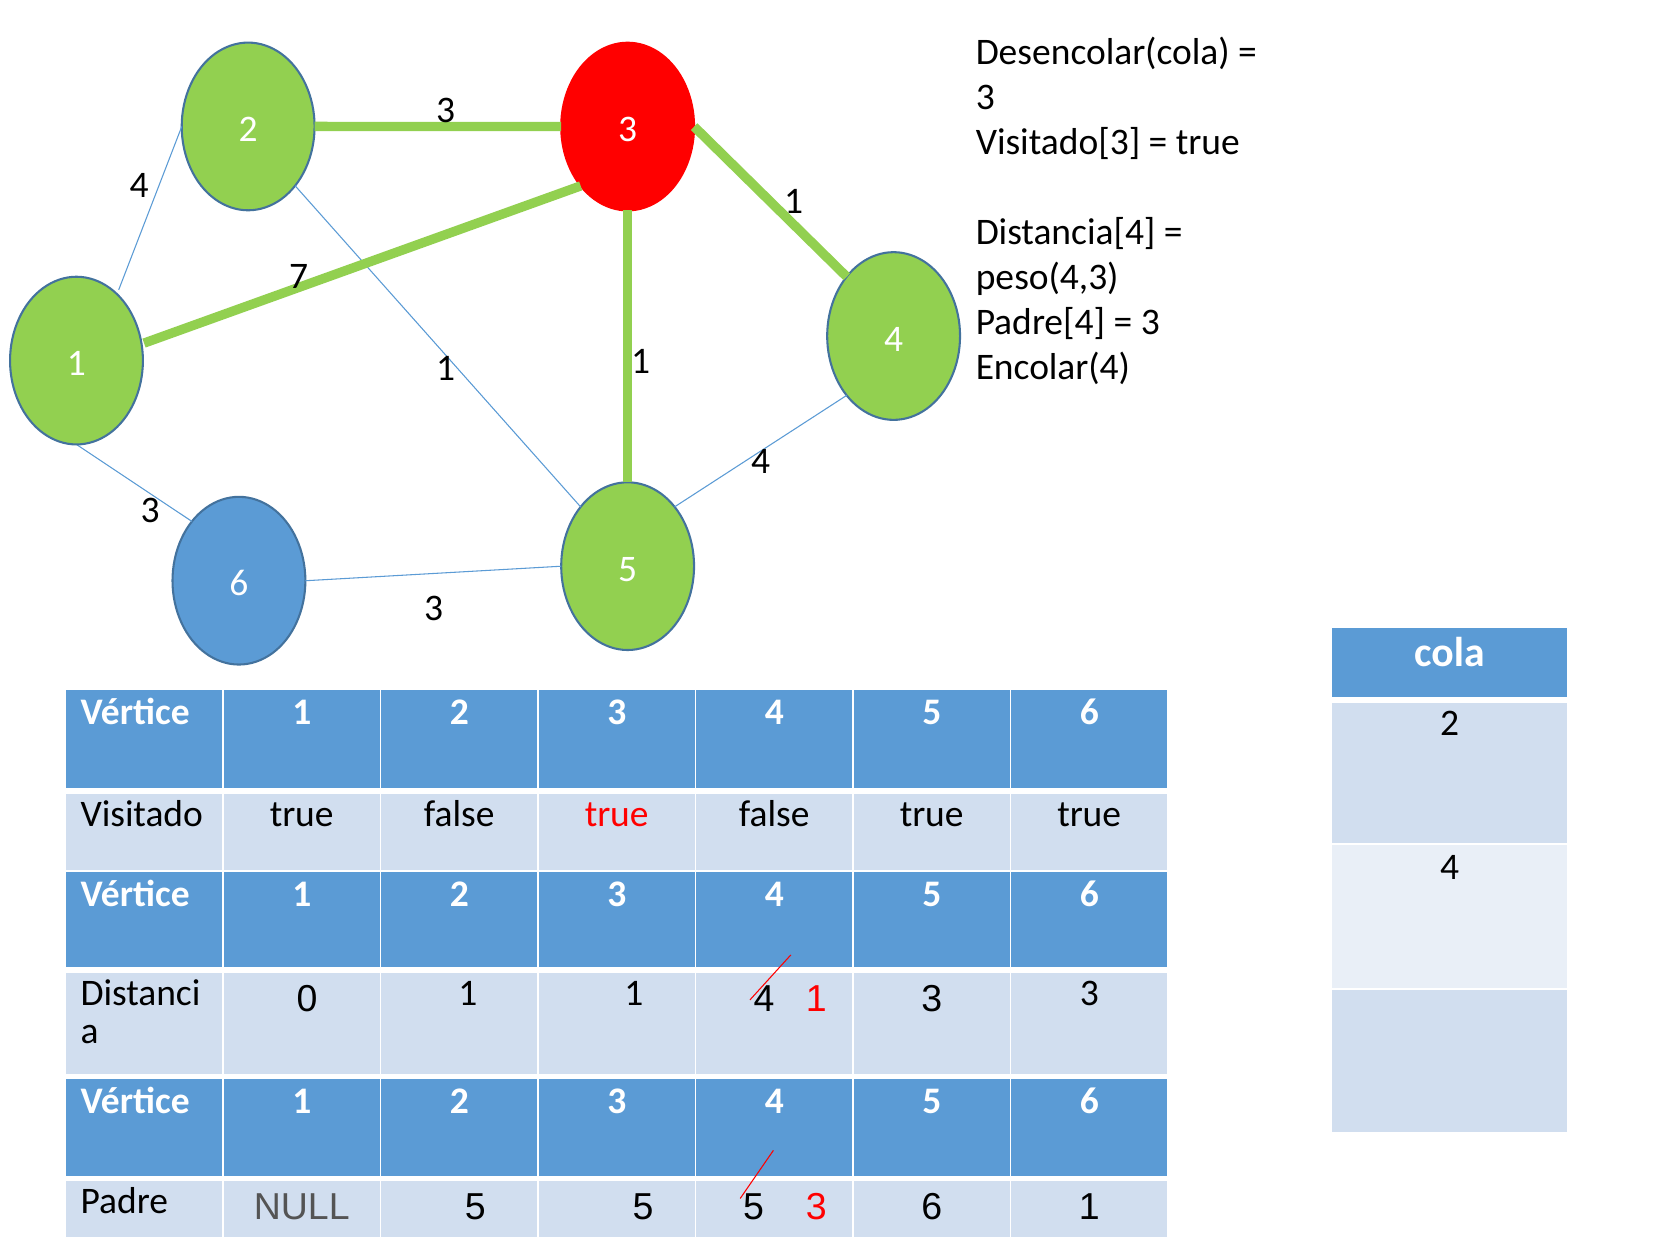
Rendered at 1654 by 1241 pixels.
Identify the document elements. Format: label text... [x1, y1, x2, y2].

text_box 1 [421, 335, 471, 396]
table_header 5 [854, 1079, 1010, 1176]
table_cell Distancia [66, 973, 222, 1074]
table_header 4 [696, 872, 852, 967]
text_box 3 [421, 77, 471, 138]
table_header 6 [1011, 872, 1167, 967]
table_header Vértice [66, 872, 222, 967]
table_cell 1 [539, 973, 695, 1074]
table_cell 5 3 [696, 1181, 852, 1237]
table_cell true [854, 794, 1010, 870]
table_header 1 [224, 872, 380, 967]
table_header Vértice [66, 690, 222, 788]
table_cell [1332, 990, 1567, 1132]
table_header 4 [696, 690, 852, 788]
text_box 7 [274, 243, 324, 304]
table_cell NULL [224, 1181, 380, 1237]
text_box 3 [409, 575, 459, 635]
table_cell 3 [854, 973, 1010, 1074]
text_box 4 [827, 252, 961, 420]
table_cell 5 [381, 1181, 537, 1237]
table_cell 4 1 [757, 990, 766, 1003]
table_cell 1 [381, 973, 537, 1074]
table_cell true [1011, 794, 1167, 870]
text_box 3 [561, 42, 695, 211]
table_header 2 [381, 872, 537, 967]
text_box 1 [10, 276, 143, 445]
table_header 1 [224, 690, 380, 788]
table_cell false [696, 794, 852, 870]
table_header 2 [381, 690, 537, 788]
text_box 4 [114, 152, 164, 213]
table_cell 6 [854, 1181, 1010, 1237]
table_cell 4 [1332, 845, 1567, 988]
text_box 4 [736, 428, 786, 489]
table_cell 1 [1011, 1181, 1167, 1237]
text_box 3 [125, 477, 175, 538]
text_box 6 [172, 496, 306, 665]
table_cell 3 [1011, 973, 1167, 1074]
text_box 1 [769, 168, 819, 229]
table_header 3 [539, 1079, 695, 1176]
table_header 3 [539, 690, 695, 788]
table_header 5 [854, 872, 1010, 967]
table_header 4 [696, 1079, 852, 1176]
table_cell 2 [1332, 703, 1567, 843]
table_cell Visitado [66, 794, 222, 870]
text_box Desencolar(cola) = 3 Visitado[3] = true Distancia[4] = peso(4,3) Padre[4] = 3 Encolar(4) [961, 19, 1295, 395]
text_box 2 [181, 42, 315, 211]
table_cell false [381, 794, 537, 870]
table_header 1 [224, 1079, 380, 1176]
table_cell 0 [224, 973, 380, 1074]
table_header 6 [1011, 690, 1167, 788]
table_cell 5 [539, 1181, 695, 1237]
table_header 2 [381, 1079, 537, 1176]
text_box 1 [616, 328, 666, 389]
table_header 3 [539, 872, 695, 967]
table_cell true [539, 794, 695, 870]
table_cell Padre [66, 1181, 222, 1237]
table_header 5 [854, 690, 1010, 788]
table_header 6 [1011, 1079, 1167, 1176]
table_header cola [1332, 628, 1567, 697]
text_box 5 [561, 482, 695, 651]
table_cell true [224, 794, 380, 870]
table_cell 4 1 [696, 973, 852, 1074]
table_header Vértice [66, 1079, 222, 1176]
